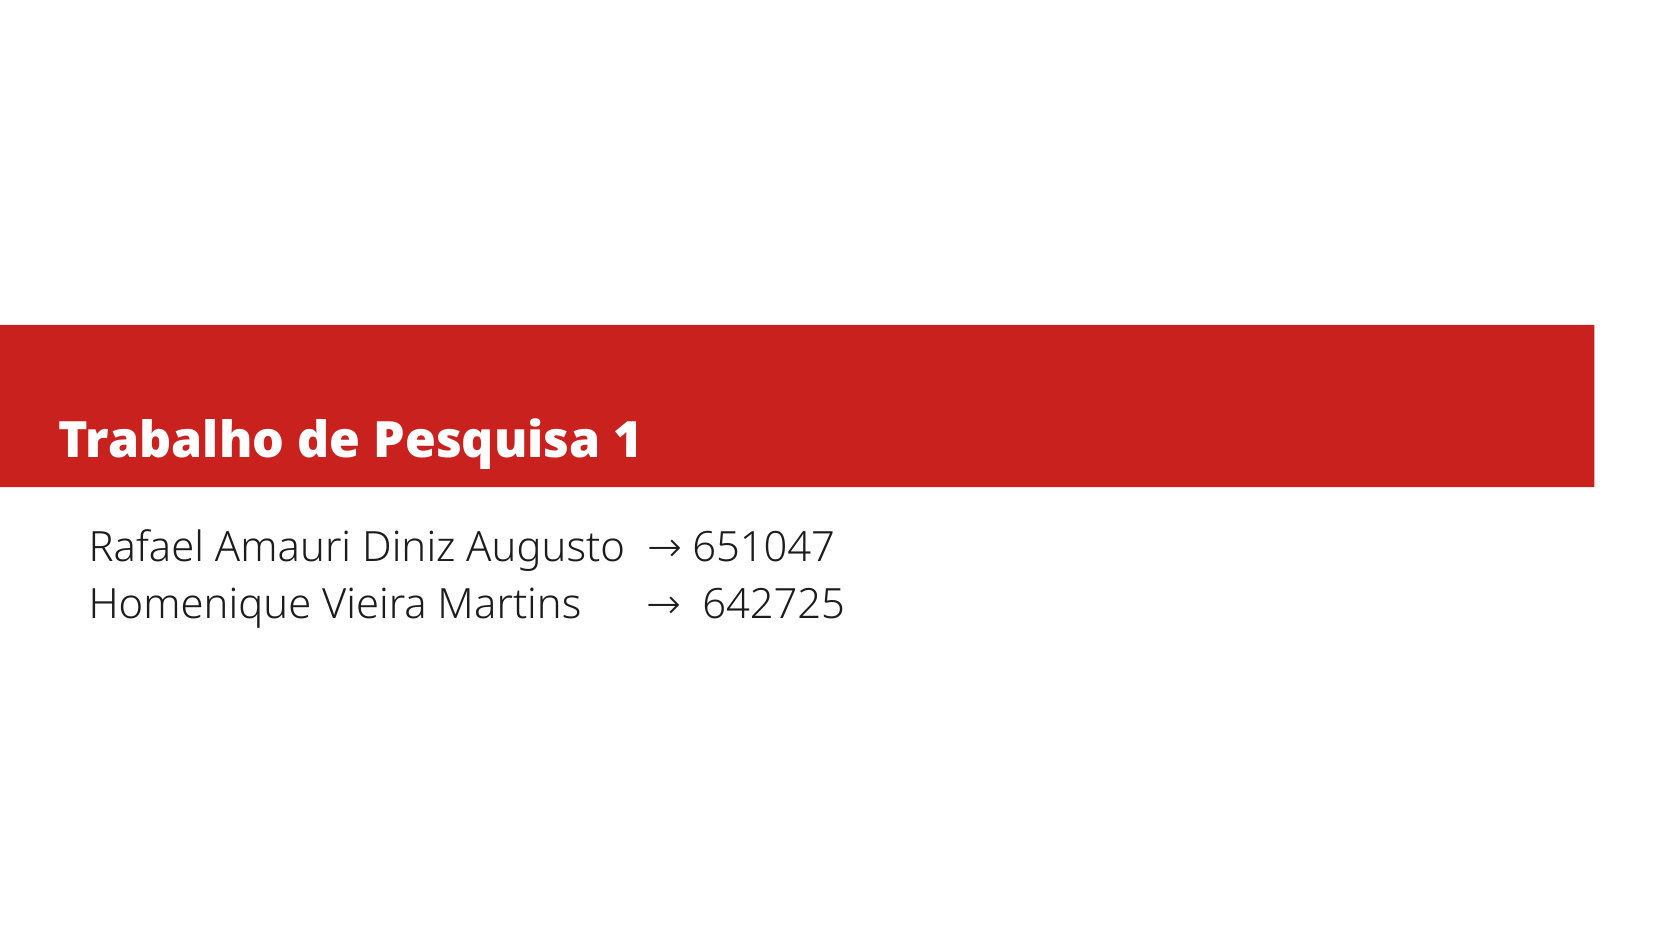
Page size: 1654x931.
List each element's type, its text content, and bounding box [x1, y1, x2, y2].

title Trabalho de Pesquisa 1 [59, 354, 1565, 473]
subtitle Rafael Amauri Diniz Augusto → 651047 Homenique Vieira Martins → 642725 [88, 516, 1565, 827]
